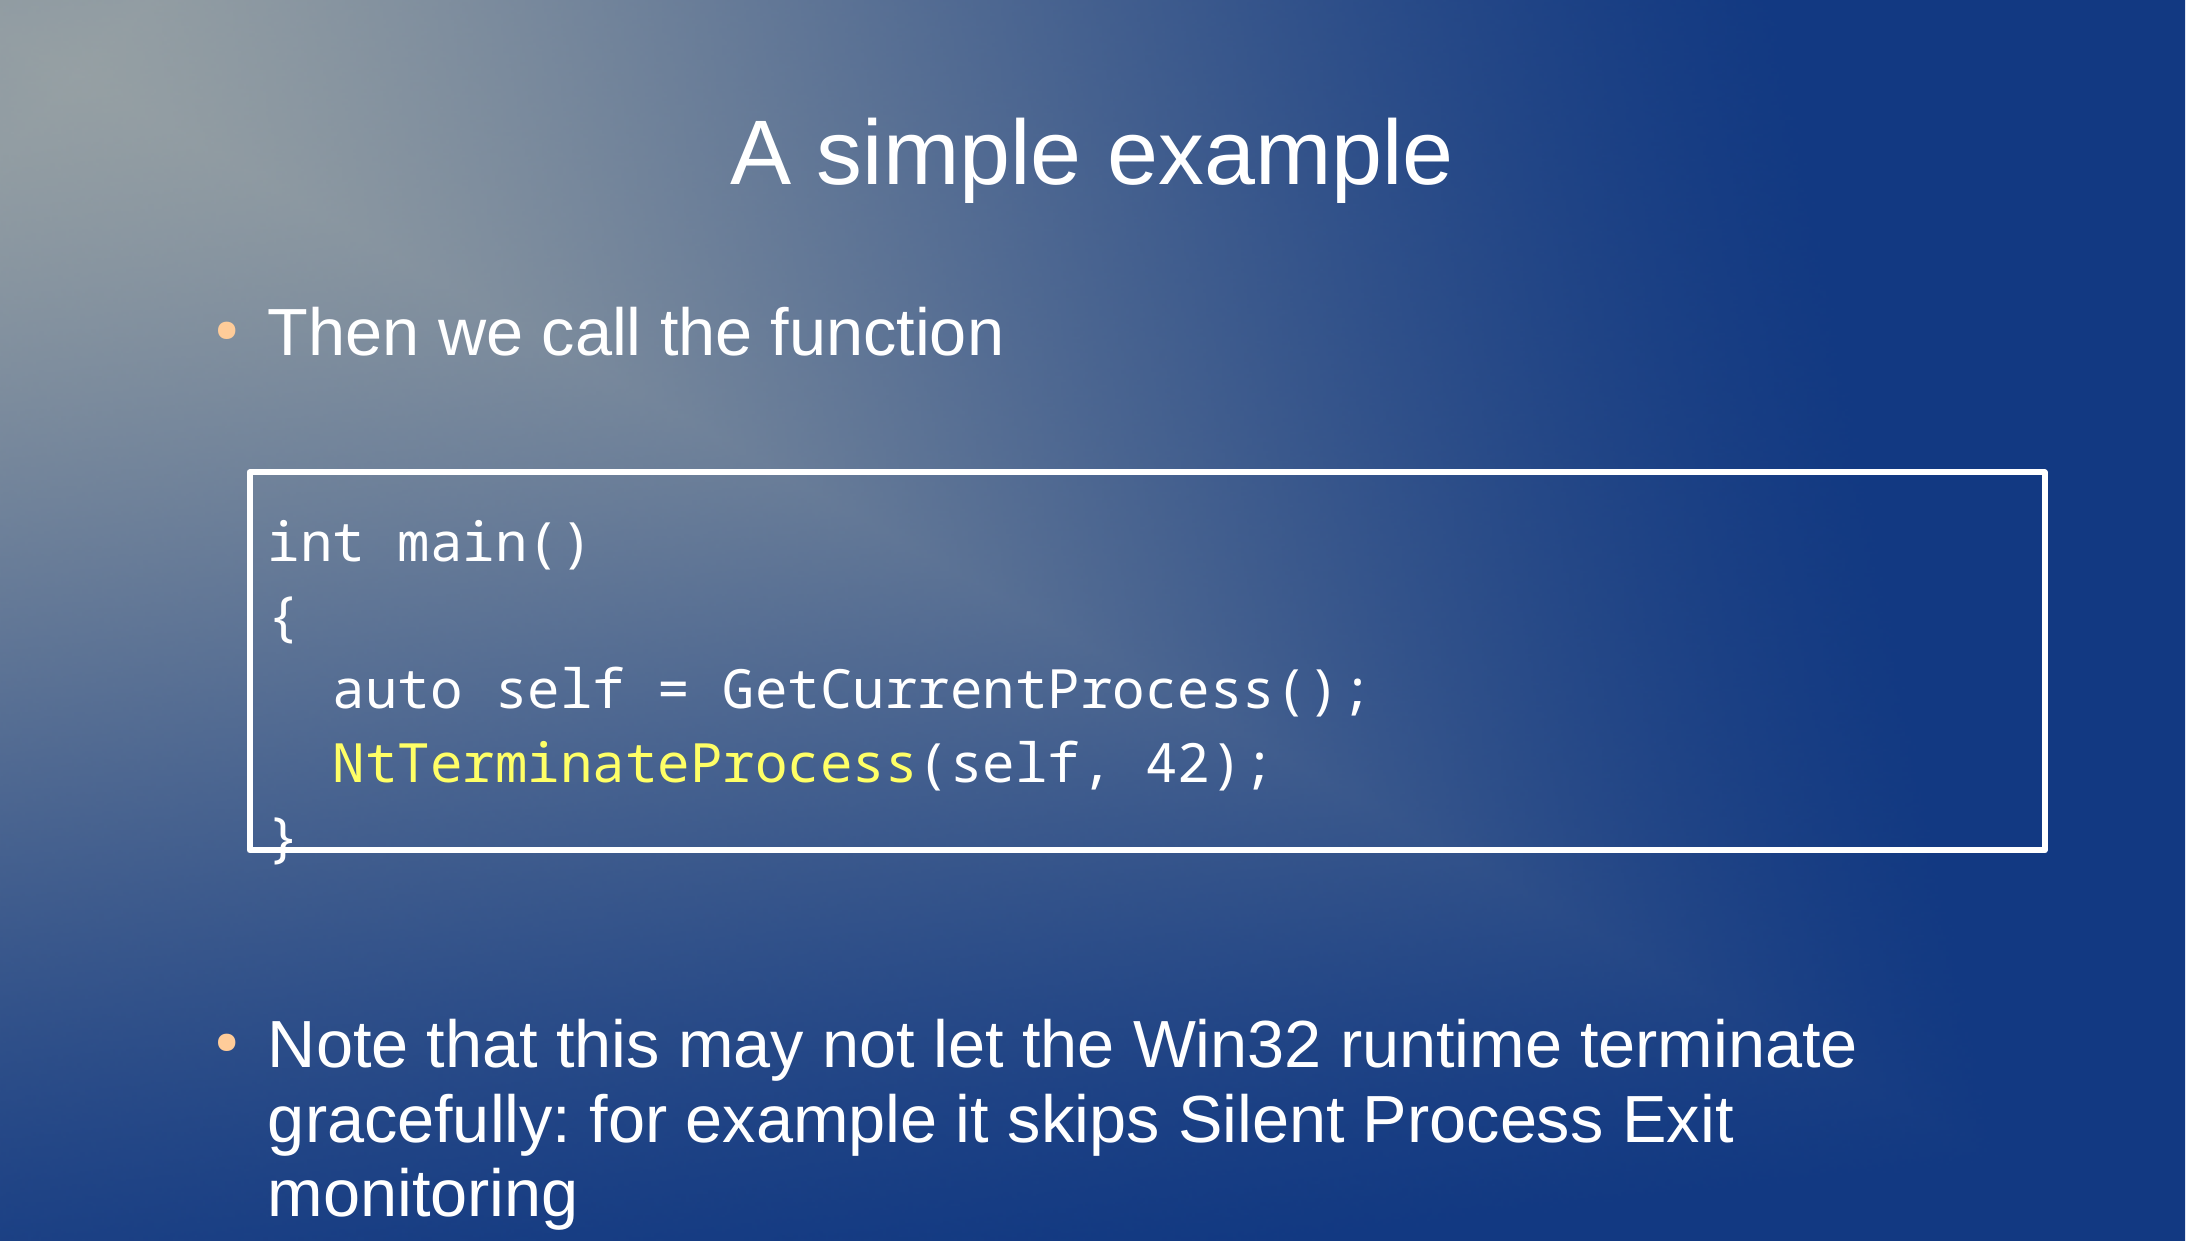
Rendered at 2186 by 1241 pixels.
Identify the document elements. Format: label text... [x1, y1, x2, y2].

text_box [249, 472, 2045, 851]
title A simple example [109, 49, 2076, 257]
list Then we call the function int main() { auto self = GetCurrentProcess(); NtTerminateProcess(self, 42); } Note that this may not let the Win32 runtime terminate gracefully: for example it skips Silent Process Exit monitoring [197, 295, 2022, 1204]
picture [0, 0, 2186, 1241]
